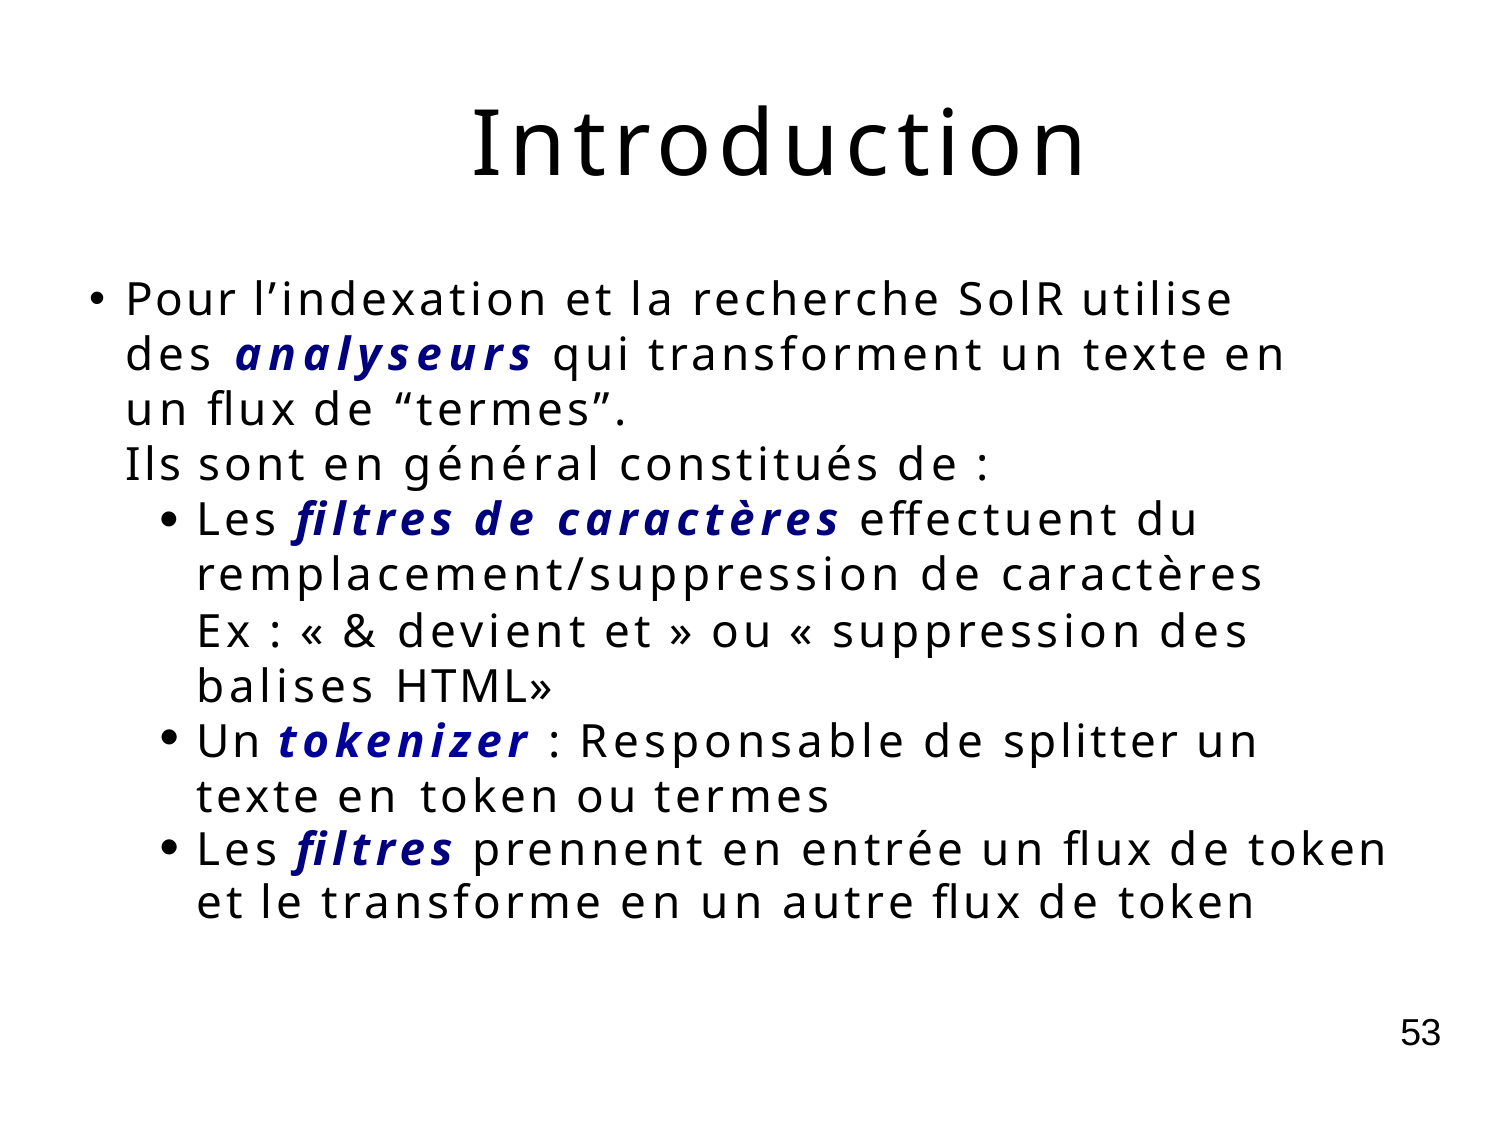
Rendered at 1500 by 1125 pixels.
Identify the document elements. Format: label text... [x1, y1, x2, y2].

text_box Les filtres de caractères effectuent du remplacement/suppression de caractères Ex : « & devient et » ou « suppression des balises HTML» Un tokenizer : Responsable de splitter un texte en token ou termes Les filtres prennent en entrée un flux de token et le transforme en un autre flux de token [158, 487, 1404, 928]
slide_number 53 [1373, 1009, 1451, 1125]
title Introduction [87, 26, 1413, 272]
text_box Pour l’indexation et la recherche SolR utilise des analyseurs qui transforment un texte en un flux de “termes”. Ils sont en général constitués de : [87, 267, 1327, 490]
